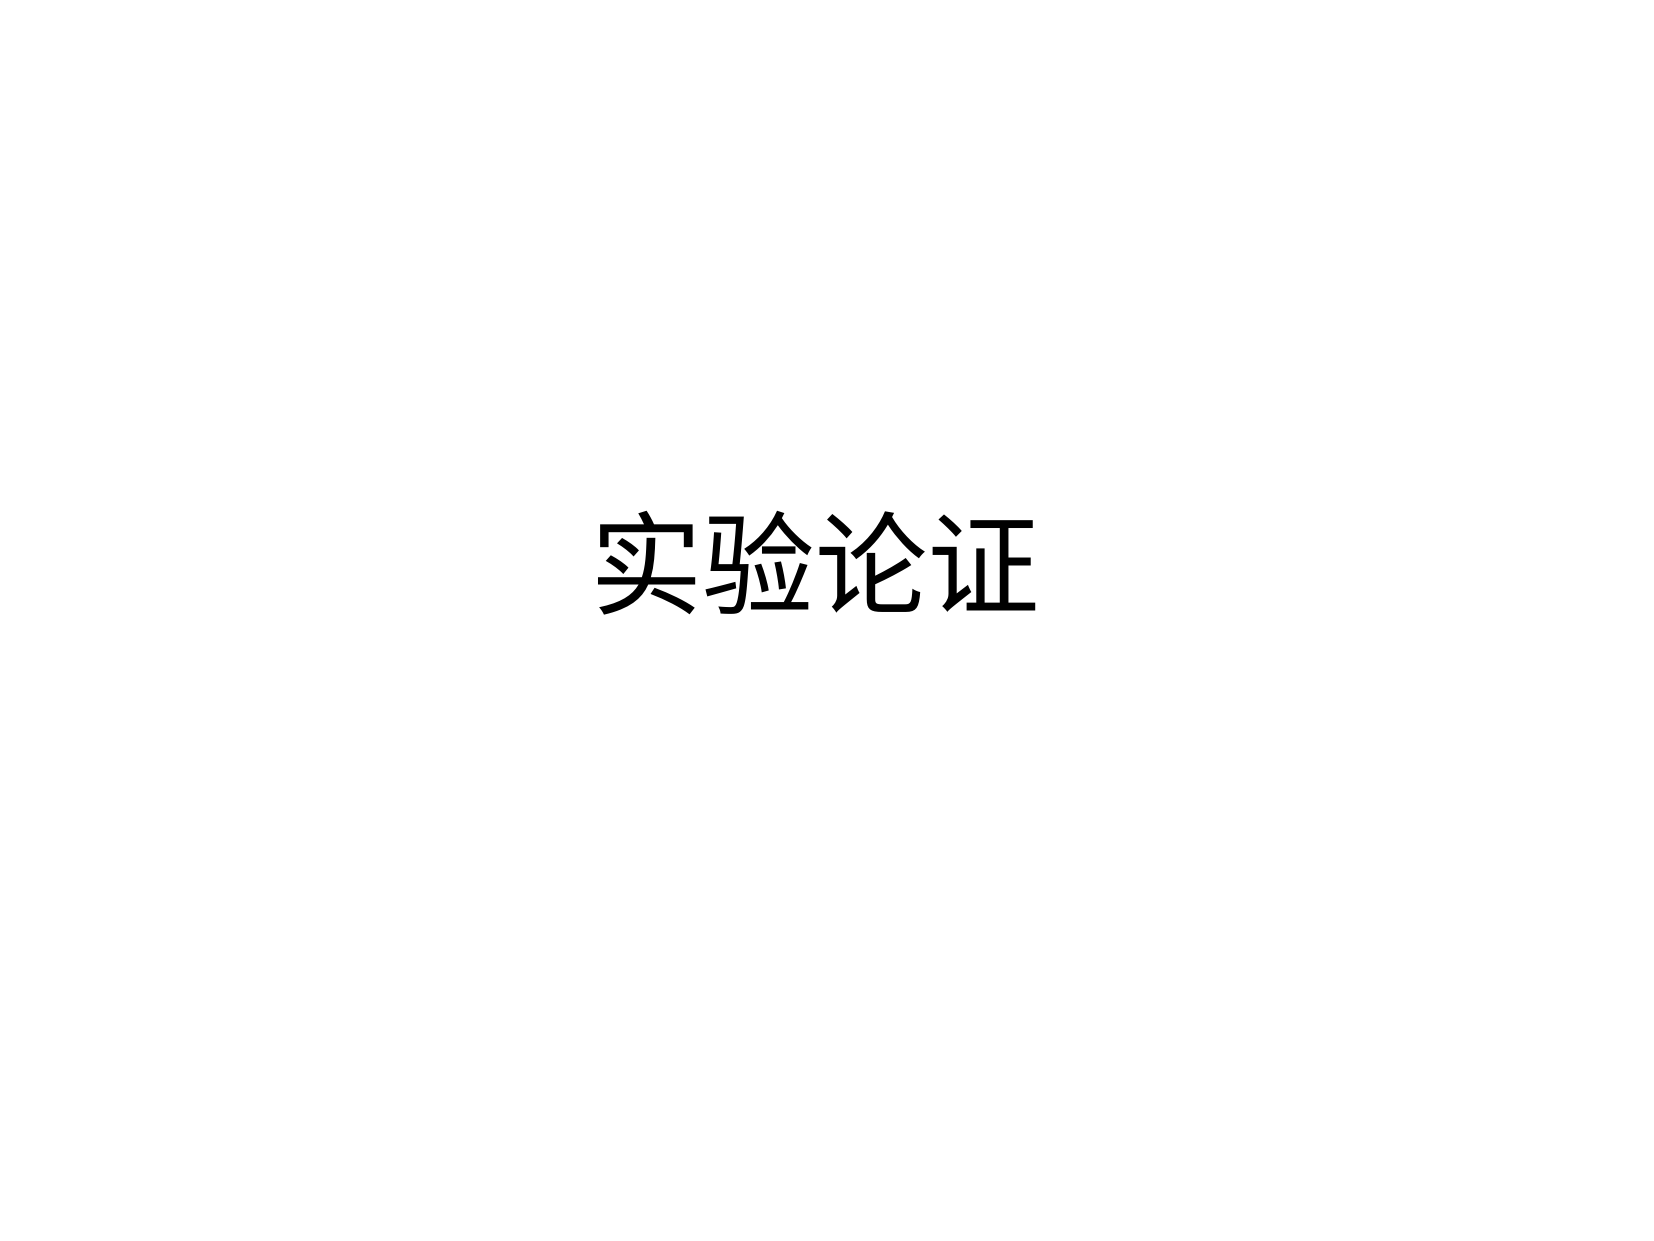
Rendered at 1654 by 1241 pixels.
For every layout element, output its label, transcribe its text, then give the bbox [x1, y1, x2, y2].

title 实验论证 [70, 454, 1559, 662]
